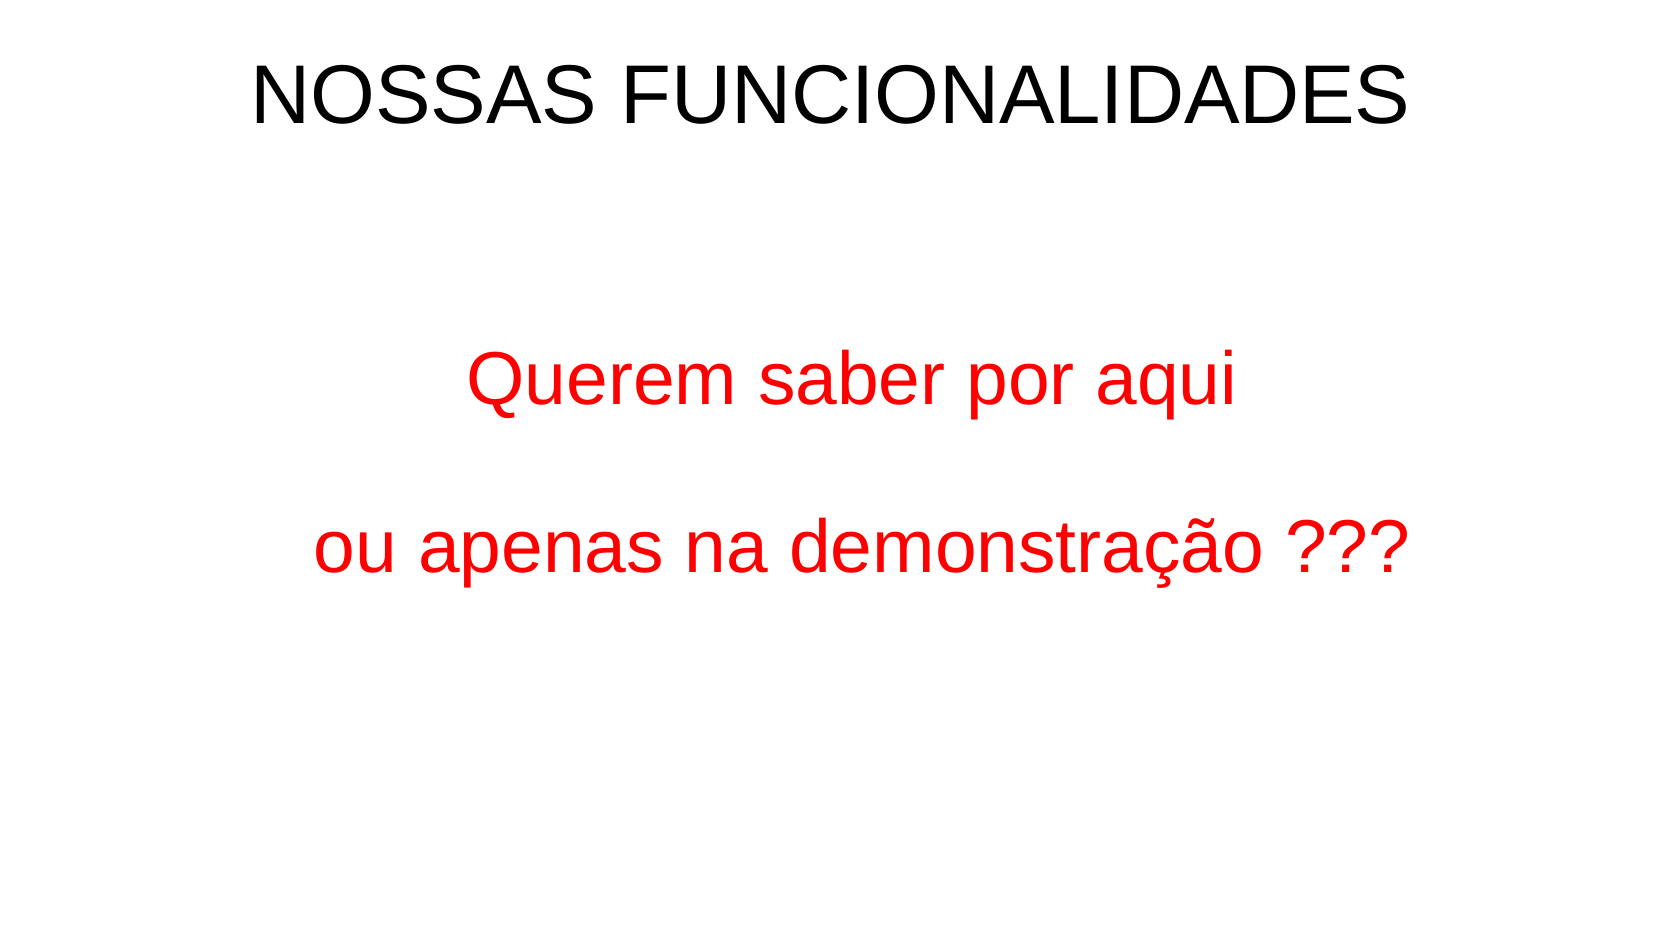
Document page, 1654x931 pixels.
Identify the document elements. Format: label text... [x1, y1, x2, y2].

title NOSSAS FUNCIONALIDADES [86, 39, 1576, 151]
text_box Querem saber por aqui ou apenas na demonstração ??? [180, 245, 1546, 680]
